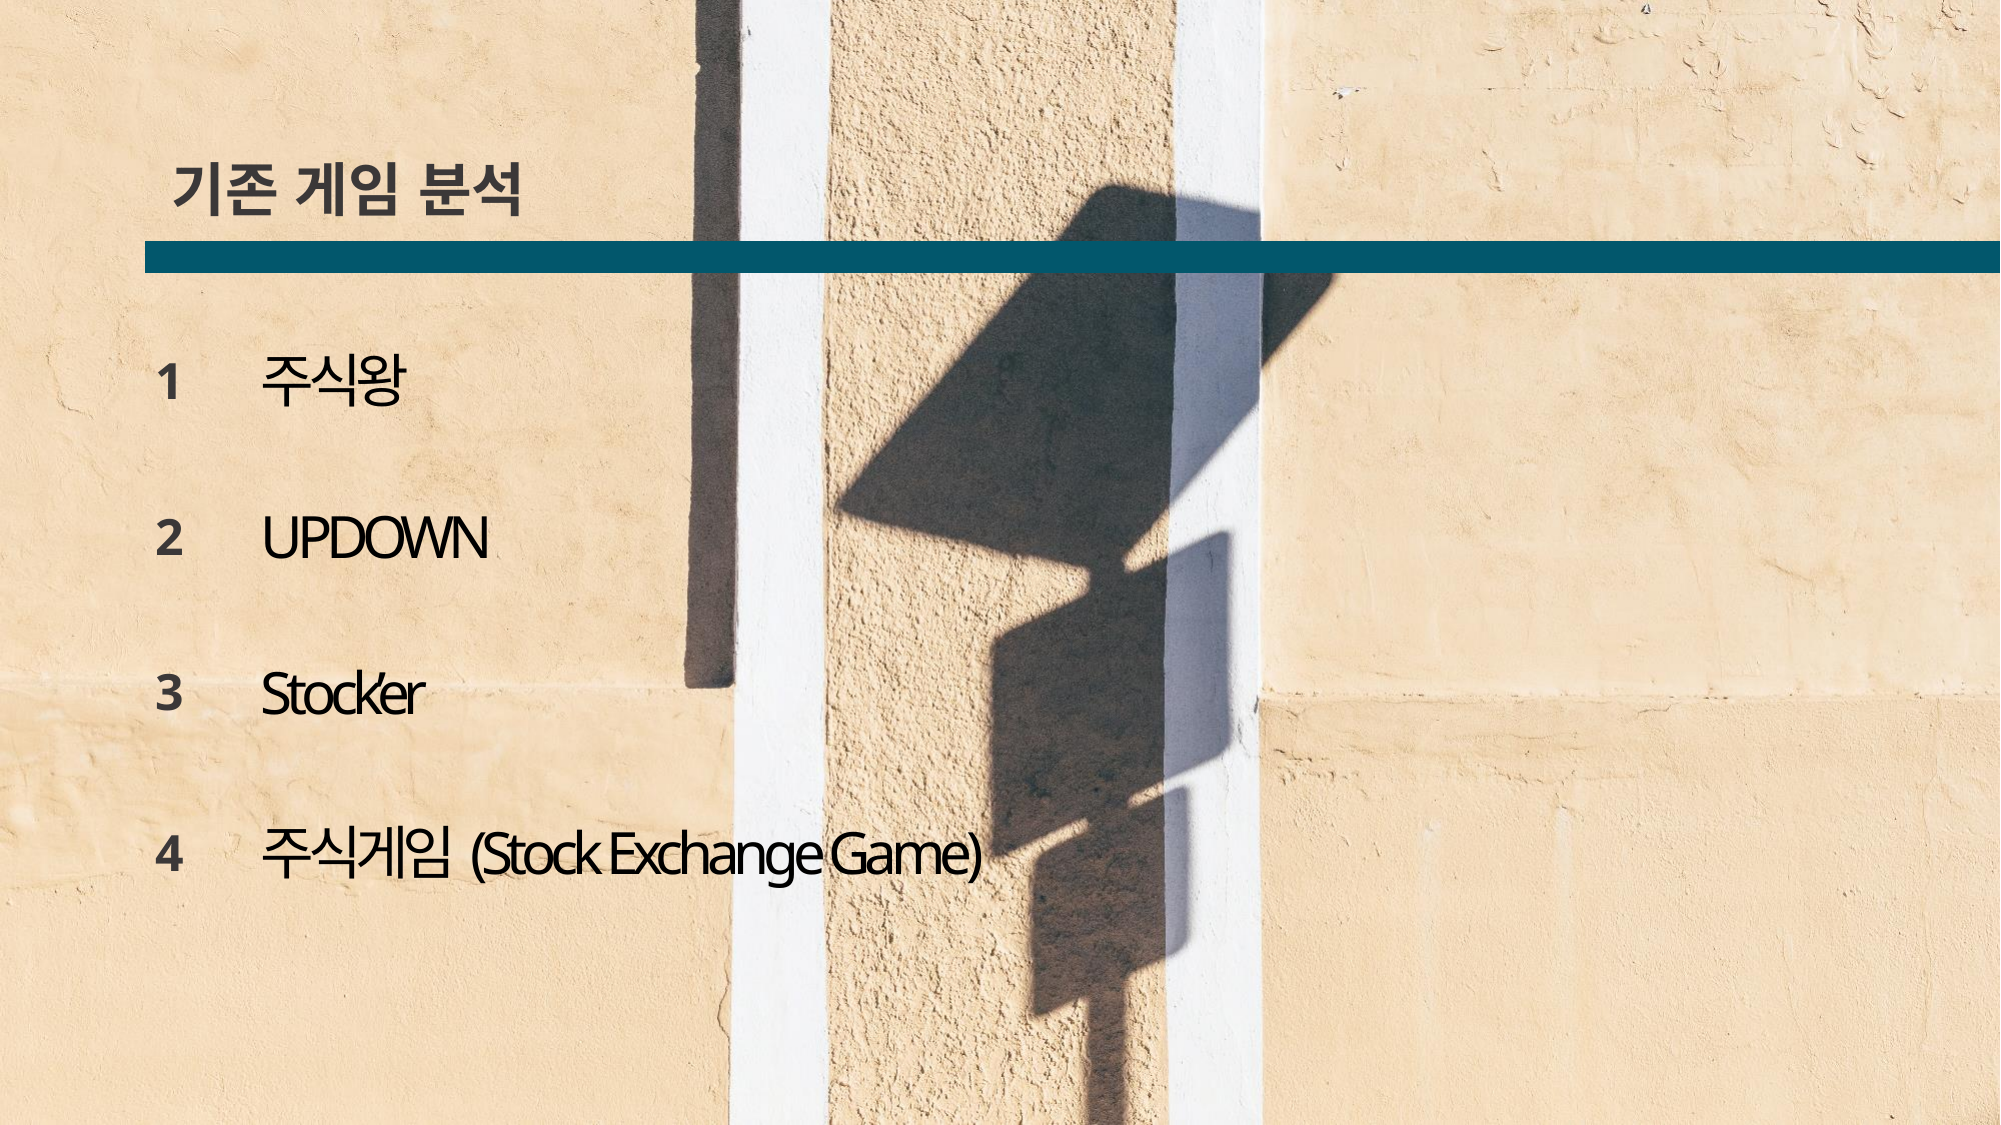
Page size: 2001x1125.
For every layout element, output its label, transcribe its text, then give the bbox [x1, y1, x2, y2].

text_box 1 [140, 342, 200, 418]
text_box UPDOWN [245, 493, 497, 579]
text_box 2 [140, 498, 200, 574]
text_box 3 [140, 653, 200, 730]
text_box 주식왕 [245, 337, 434, 423]
text_box 기존 게임 분석 [156, 145, 570, 232]
text_box 주식게임(Stock Exchange Game) [245, 808, 985, 895]
picture [0, 0, 2000, 1125]
text_box Stock’er [245, 648, 439, 735]
text_box 4 [140, 813, 200, 890]
